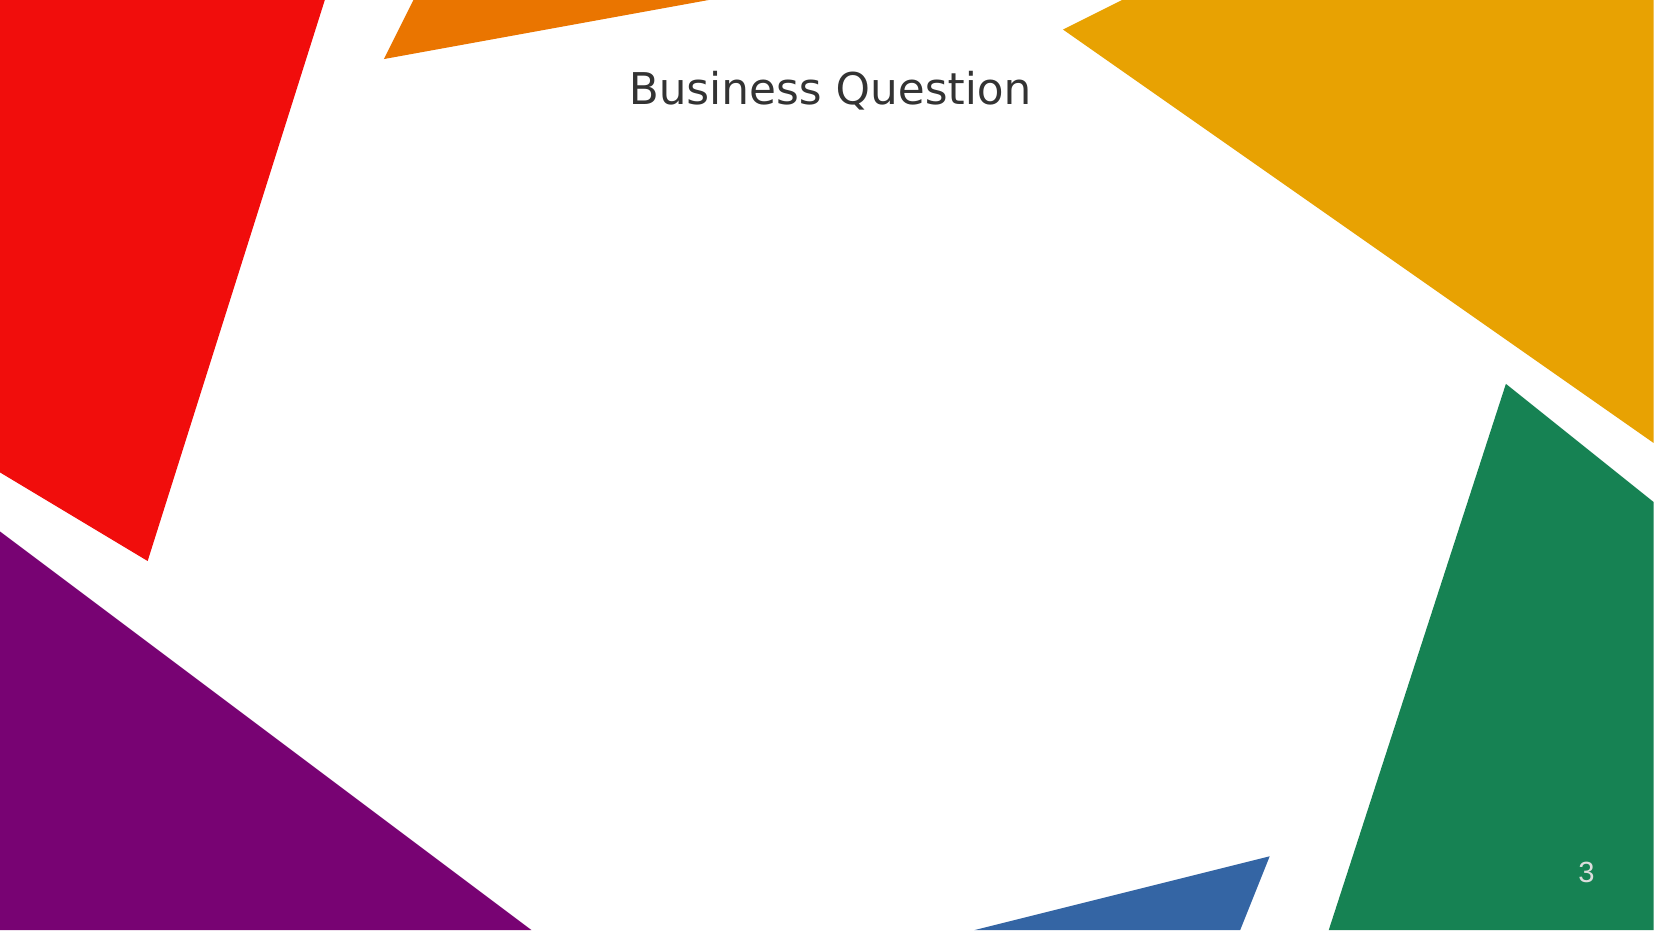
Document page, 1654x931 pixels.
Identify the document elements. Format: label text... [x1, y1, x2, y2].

title Business Question [289, 37, 1372, 193]
